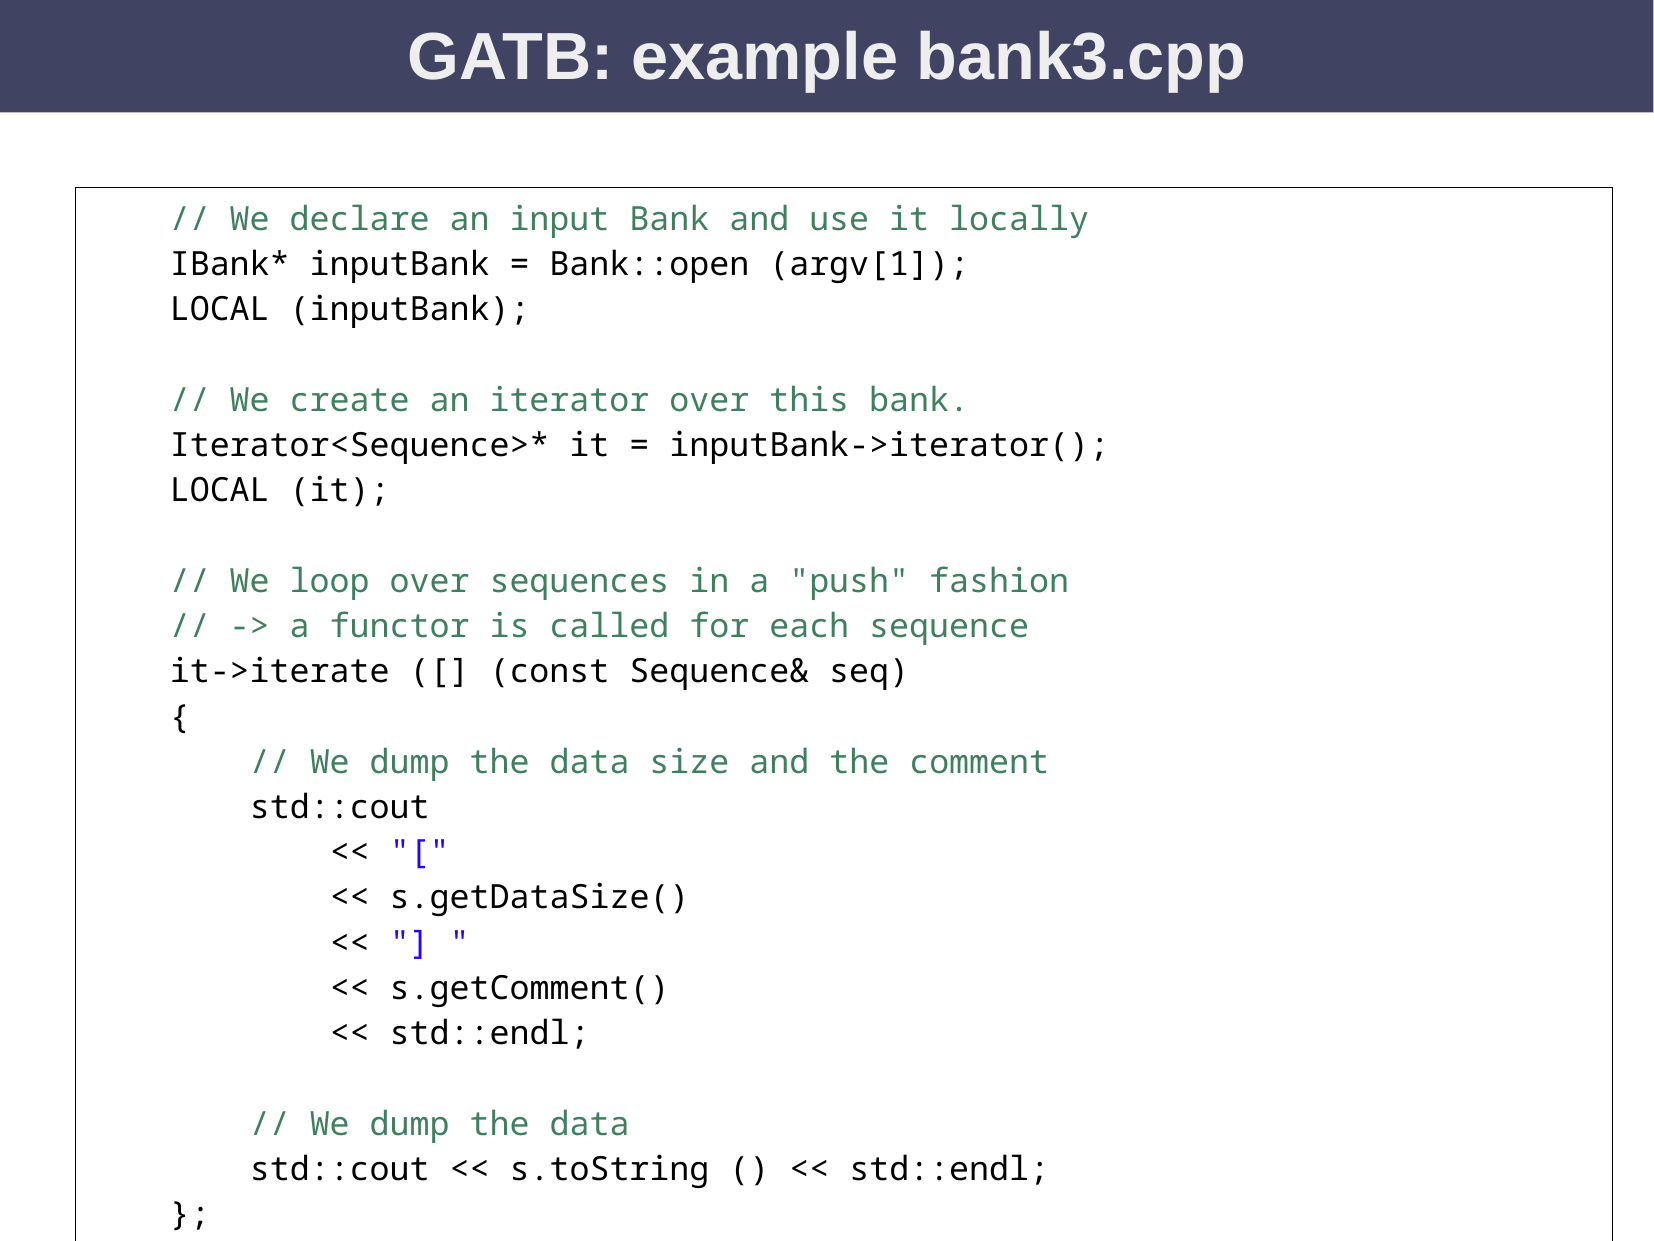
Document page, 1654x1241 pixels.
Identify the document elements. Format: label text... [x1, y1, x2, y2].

text_box GATB: example bank3.cpp [0, 0, 1654, 113]
text_box // We declare an input Bank and use it locally IBank* inputBank = Bank::open (argv[1]); LOCAL (inputBank); // We create an iterator over this bank. Iterator<Sequence>* it = inputBank->iterator(); LOCAL (it); // We loop over sequences in a "push" fashion // -> a functor is called for each sequence it->iterate ([] (const Sequence& seq) { // We dump the data size and the comment std::cout << "[" << s.getDataSize() << "] " << s.getComment() << std::endl; // We dump the data std::cout << s.toString () << std::endl; }; [75, 187, 1613, 1211]
